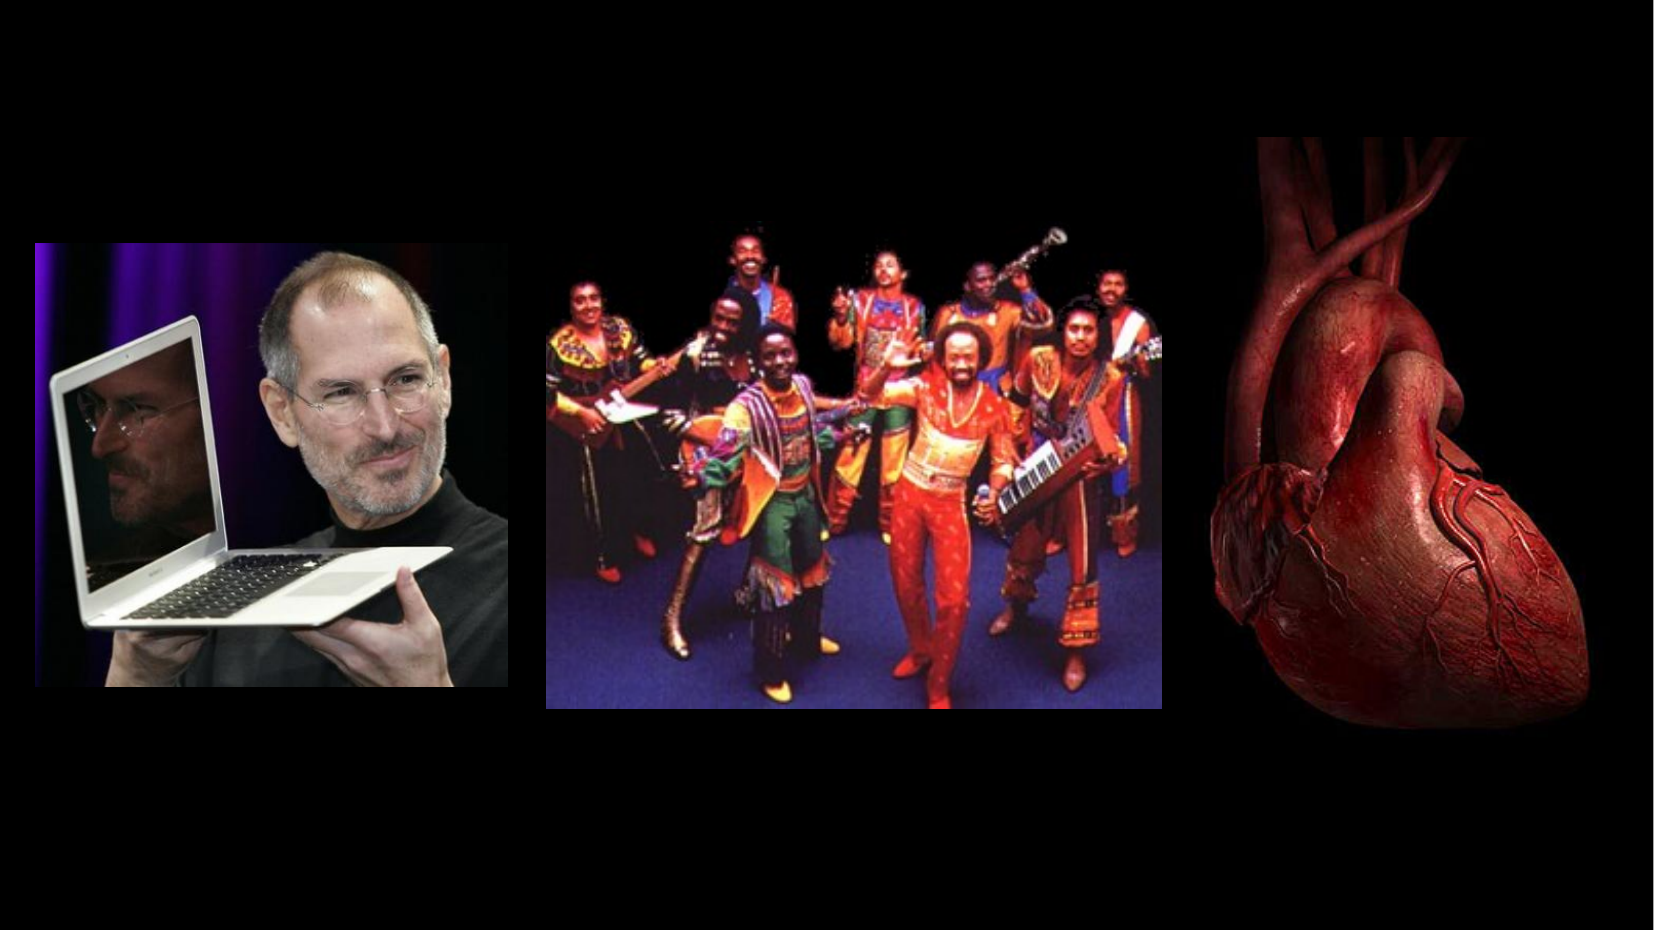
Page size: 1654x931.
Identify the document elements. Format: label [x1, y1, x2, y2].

picture [35, 243, 508, 687]
picture [546, 137, 1630, 793]
